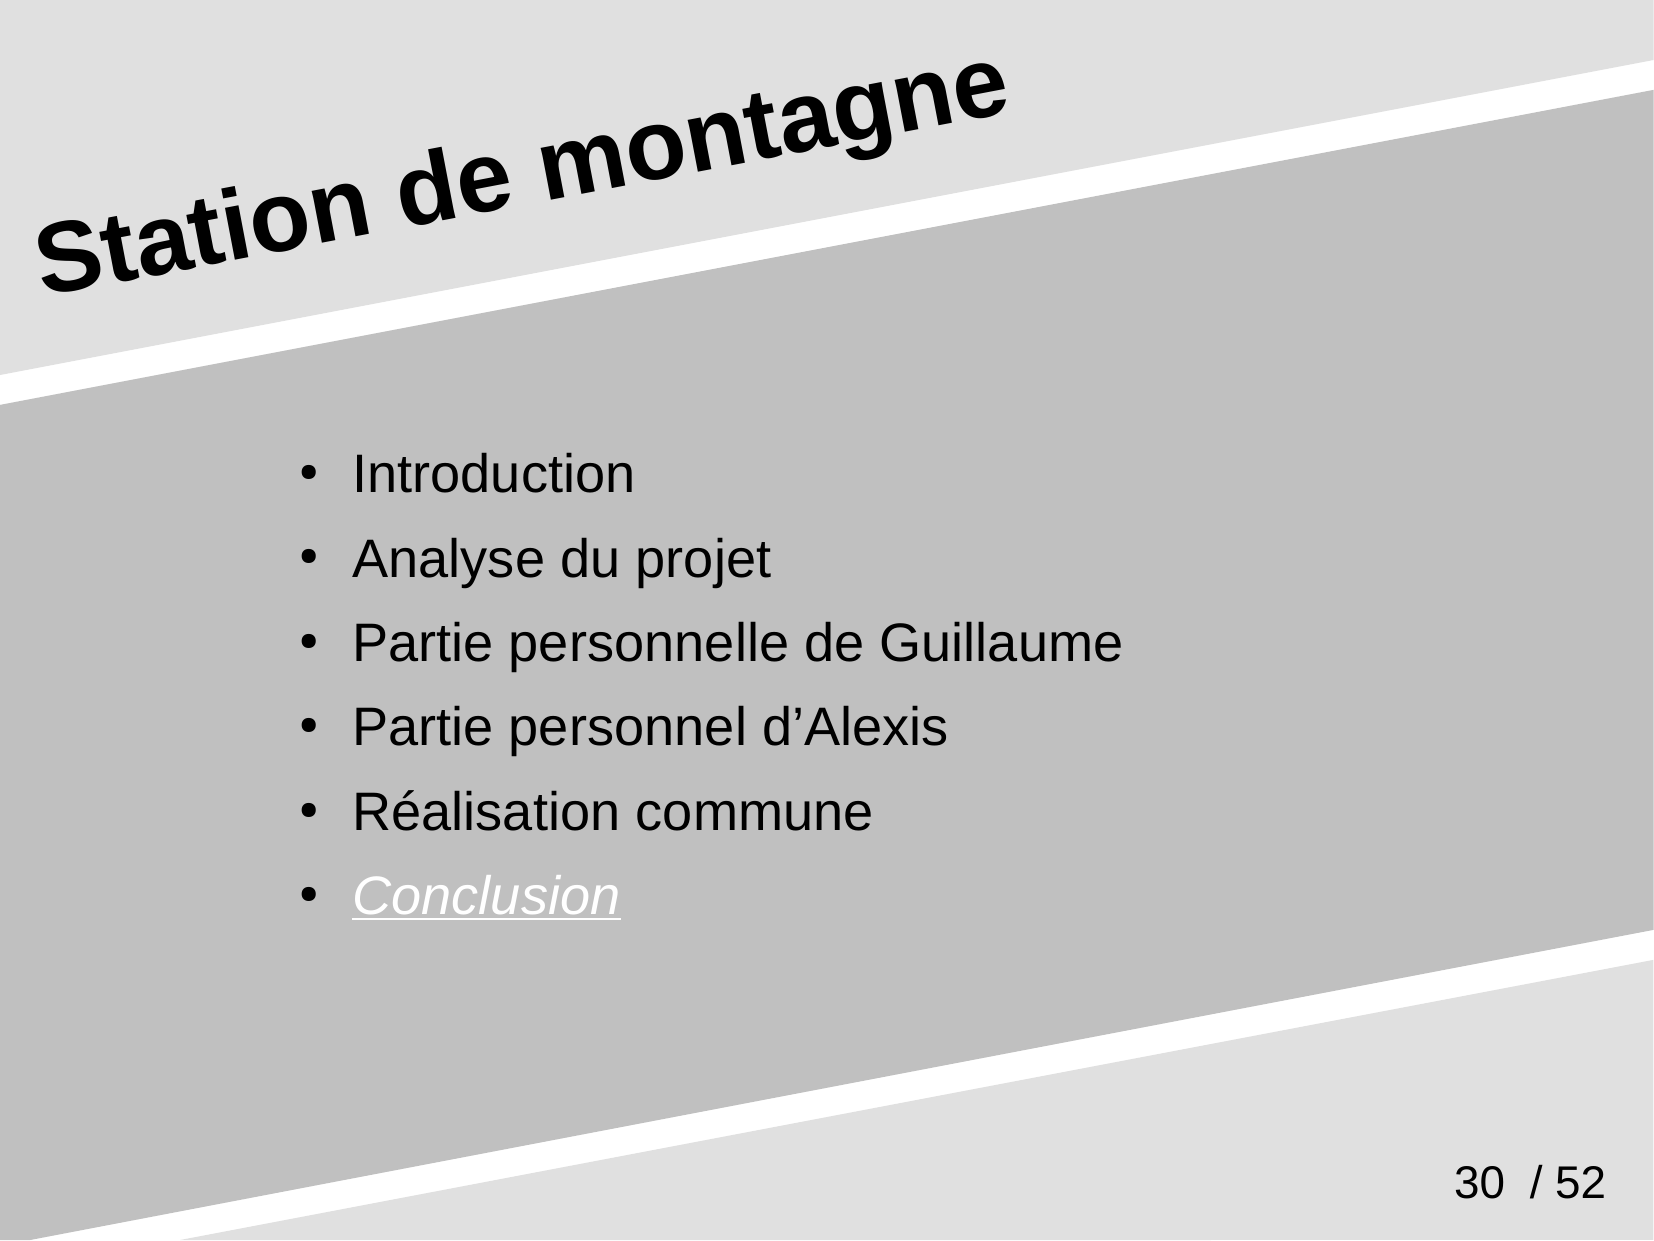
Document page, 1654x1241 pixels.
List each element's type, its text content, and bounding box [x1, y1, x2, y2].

title Station de montagne [17, 0, 1518, 365]
list Introduction Analyse du projet Partie personnelle de Guillaume Partie personnel d’Alexis Réalisation commune Conclusion [281, 443, 1580, 1089]
